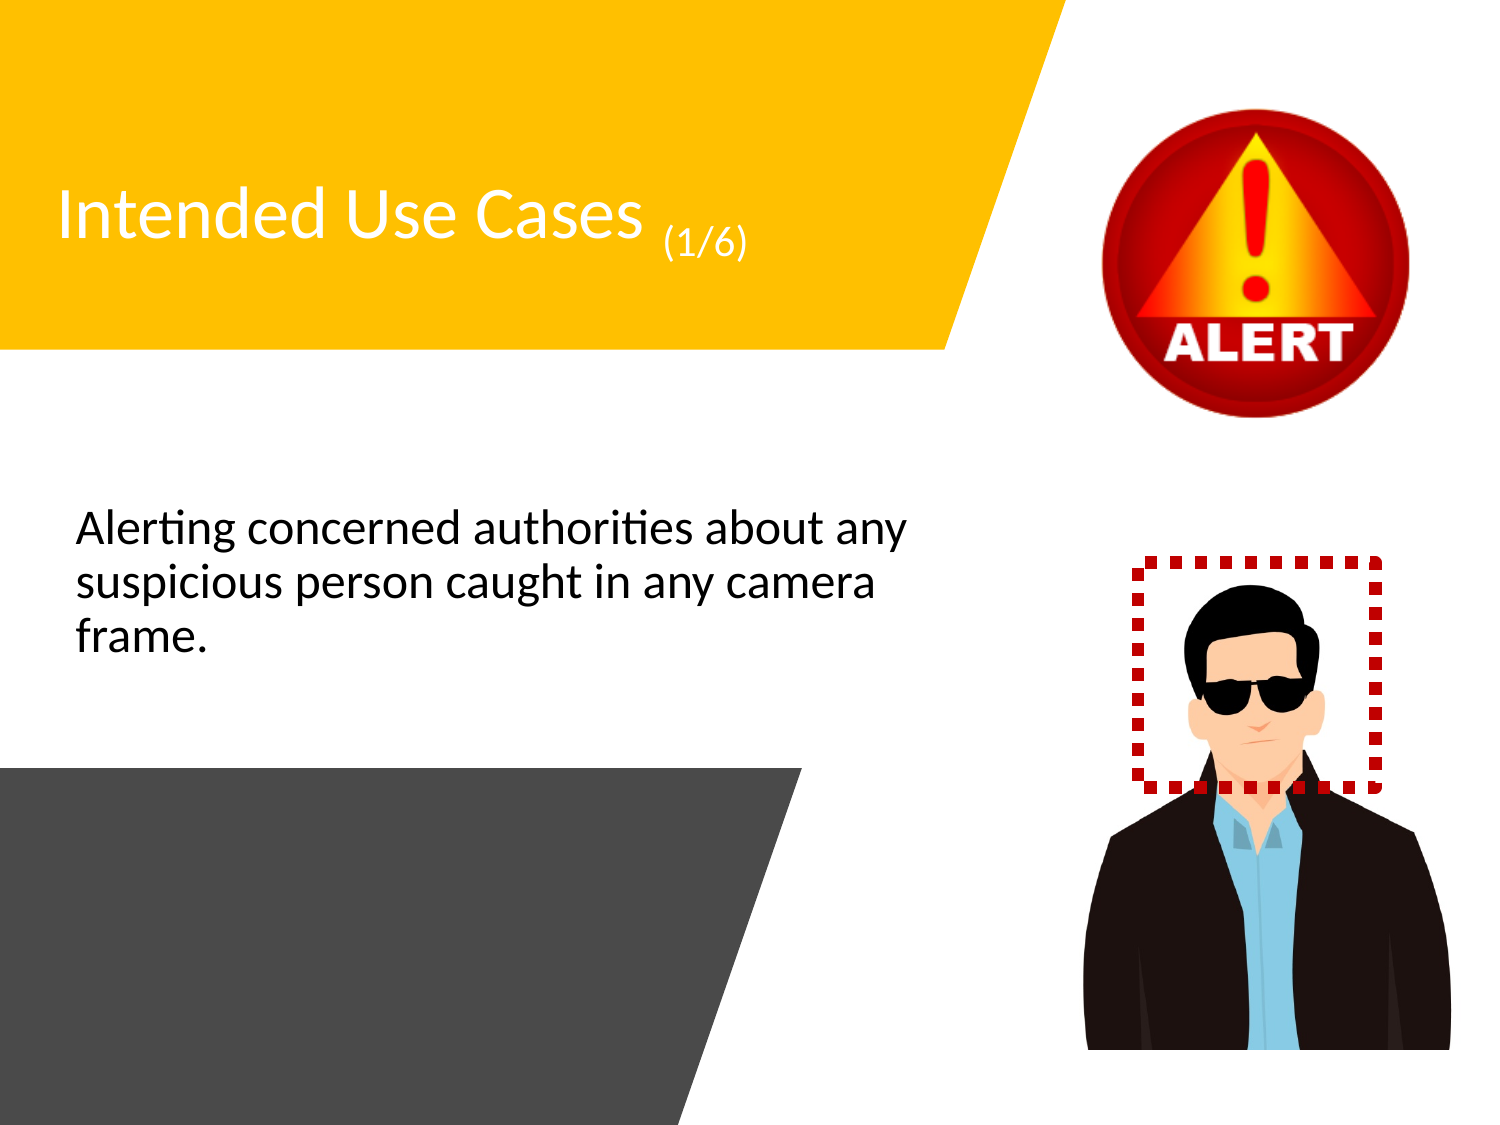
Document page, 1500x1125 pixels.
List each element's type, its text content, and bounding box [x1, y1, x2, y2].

title Intended Use Cases (1/6) [41, 157, 957, 265]
text_box [0, 768, 802, 1125]
picture [1013, 562, 1500, 1050]
list Alerting concerned authorities about any suspicious person caught in any camera frame. [60, 493, 938, 742]
text_box [0, 0, 1066, 350]
picture [1100, 107, 1413, 421]
